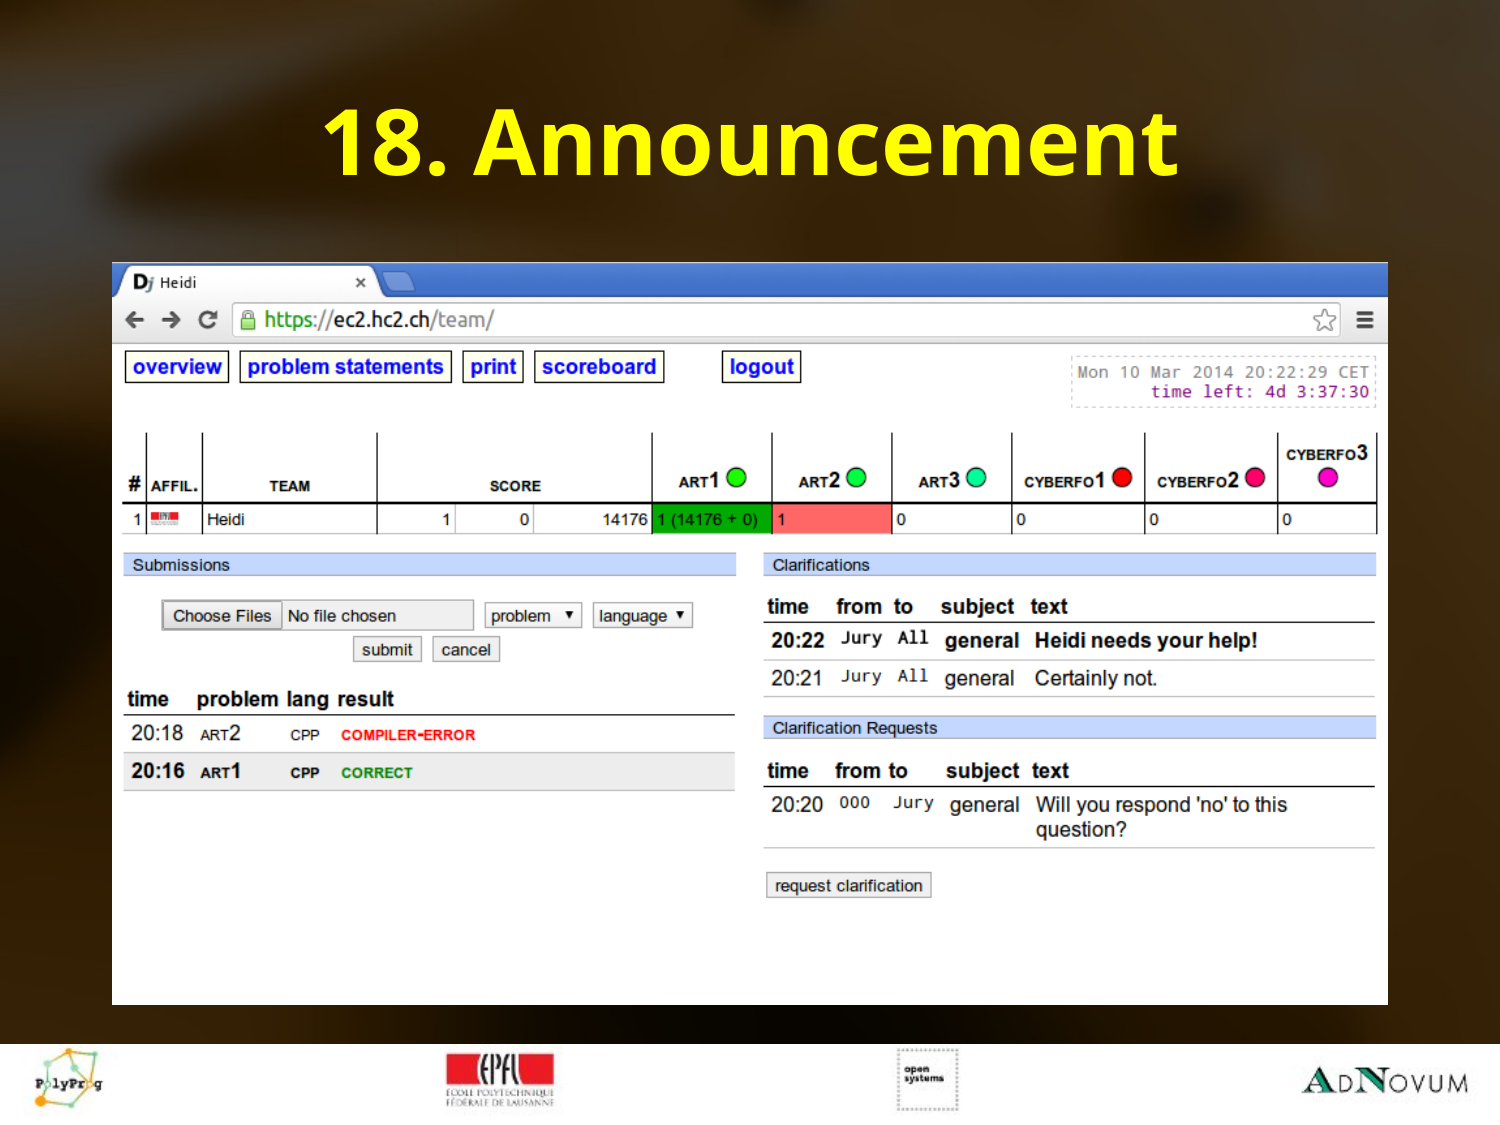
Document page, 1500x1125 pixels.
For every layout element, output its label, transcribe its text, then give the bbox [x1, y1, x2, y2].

title 18. Announcement [75, 45, 1425, 233]
picture [0, 0, 1500, 1120]
